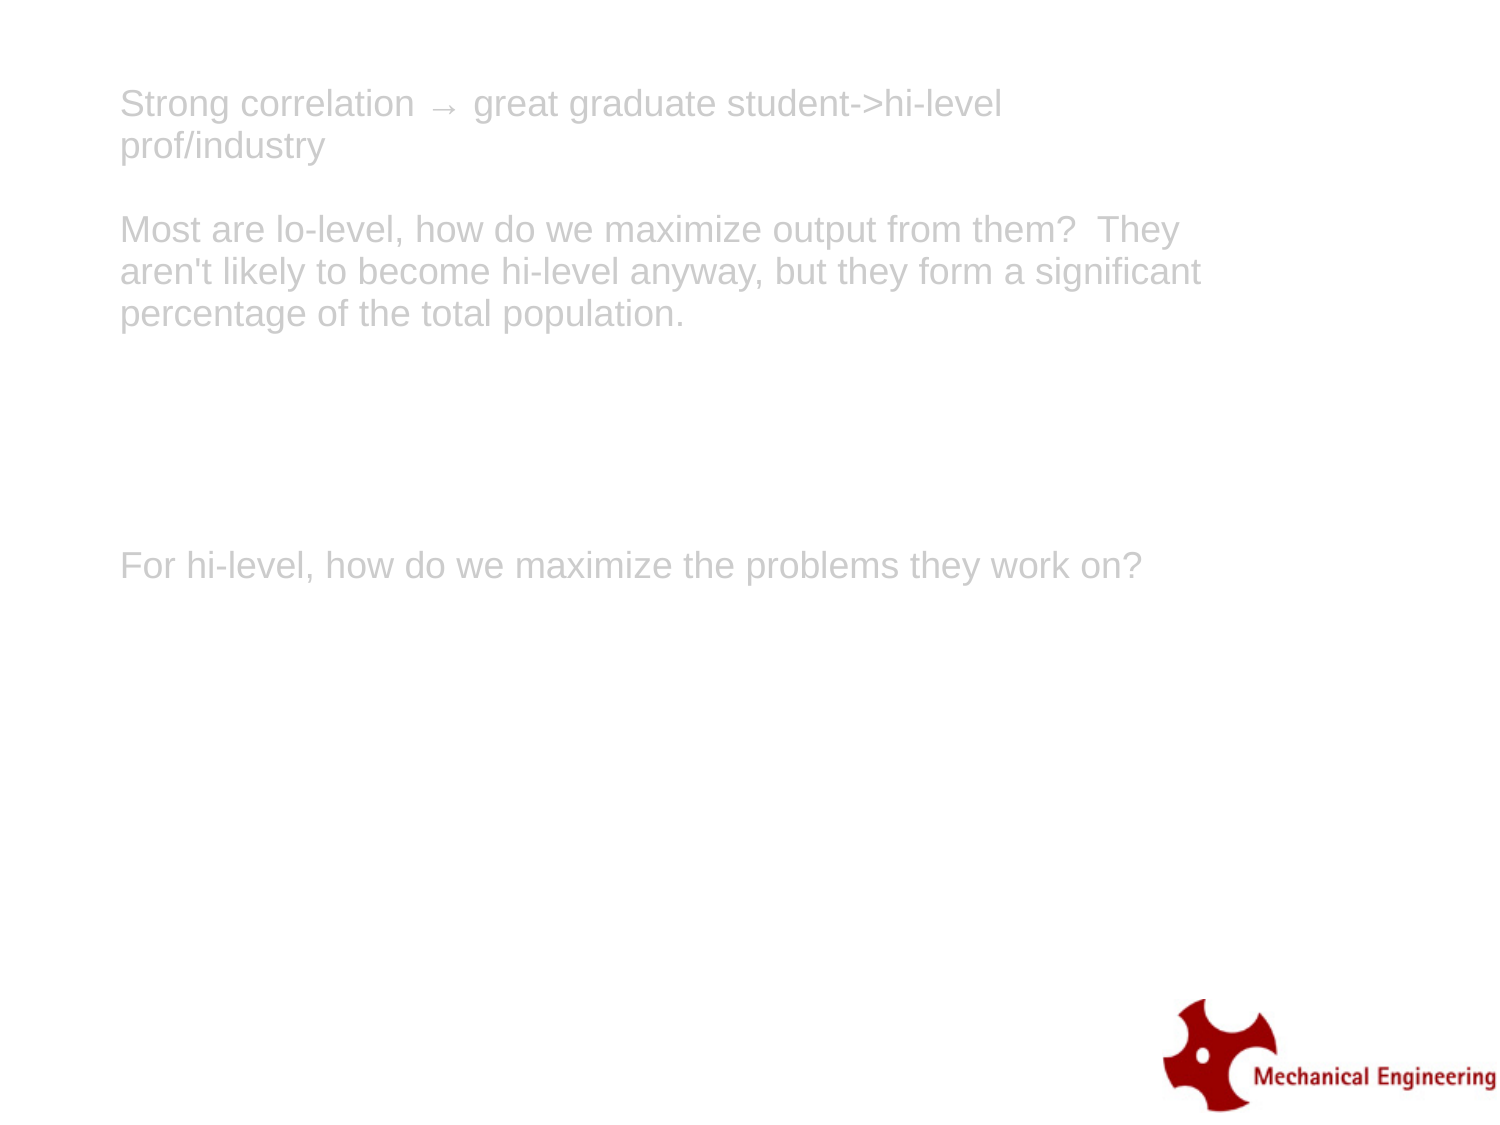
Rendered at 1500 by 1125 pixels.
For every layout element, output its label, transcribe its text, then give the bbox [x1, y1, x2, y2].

picture [1162, 999, 1497, 1113]
text_box Strong correlation → great graduate student->hi-level prof/industry Most are lo-level, how do we maximize output from them? They aren't likely to become hi-level anyway, but they form a significant percentage of the total population. For hi-level, how do we maximize the problems they work on? [105, 75, 1231, 678]
